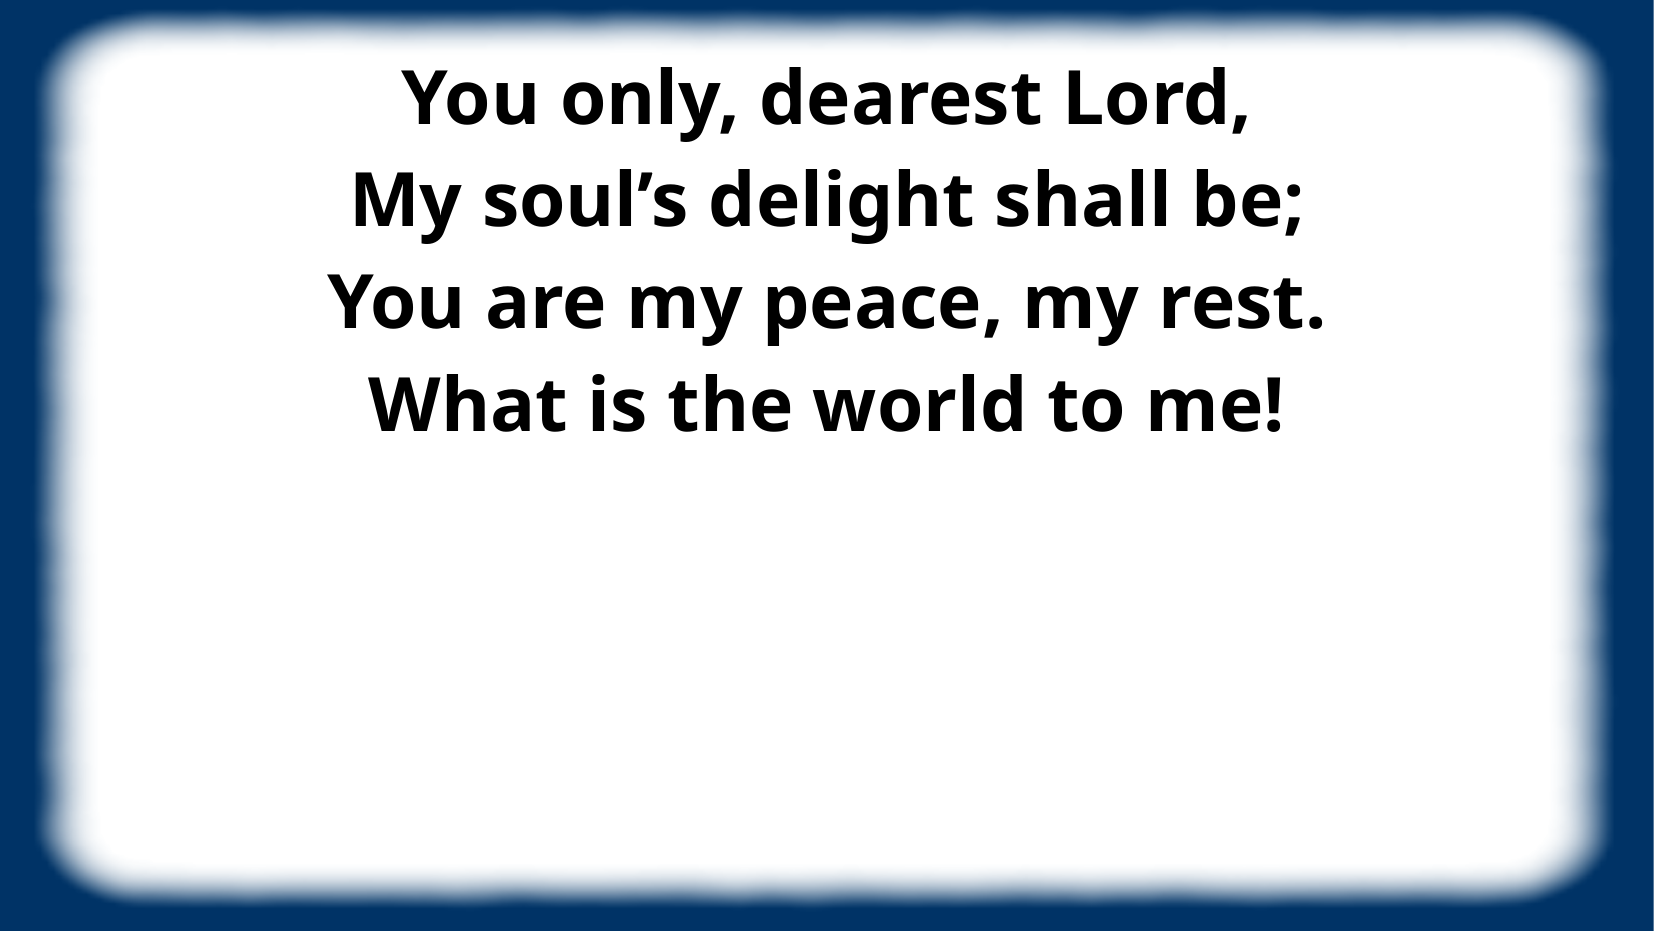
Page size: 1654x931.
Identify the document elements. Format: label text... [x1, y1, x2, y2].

text_box You only, dearest Lord, My soul’s delight shall be; You are my peace, my rest. What is the world to me! [84, 36, 1570, 451]
picture [0, 0, 1654, 931]
